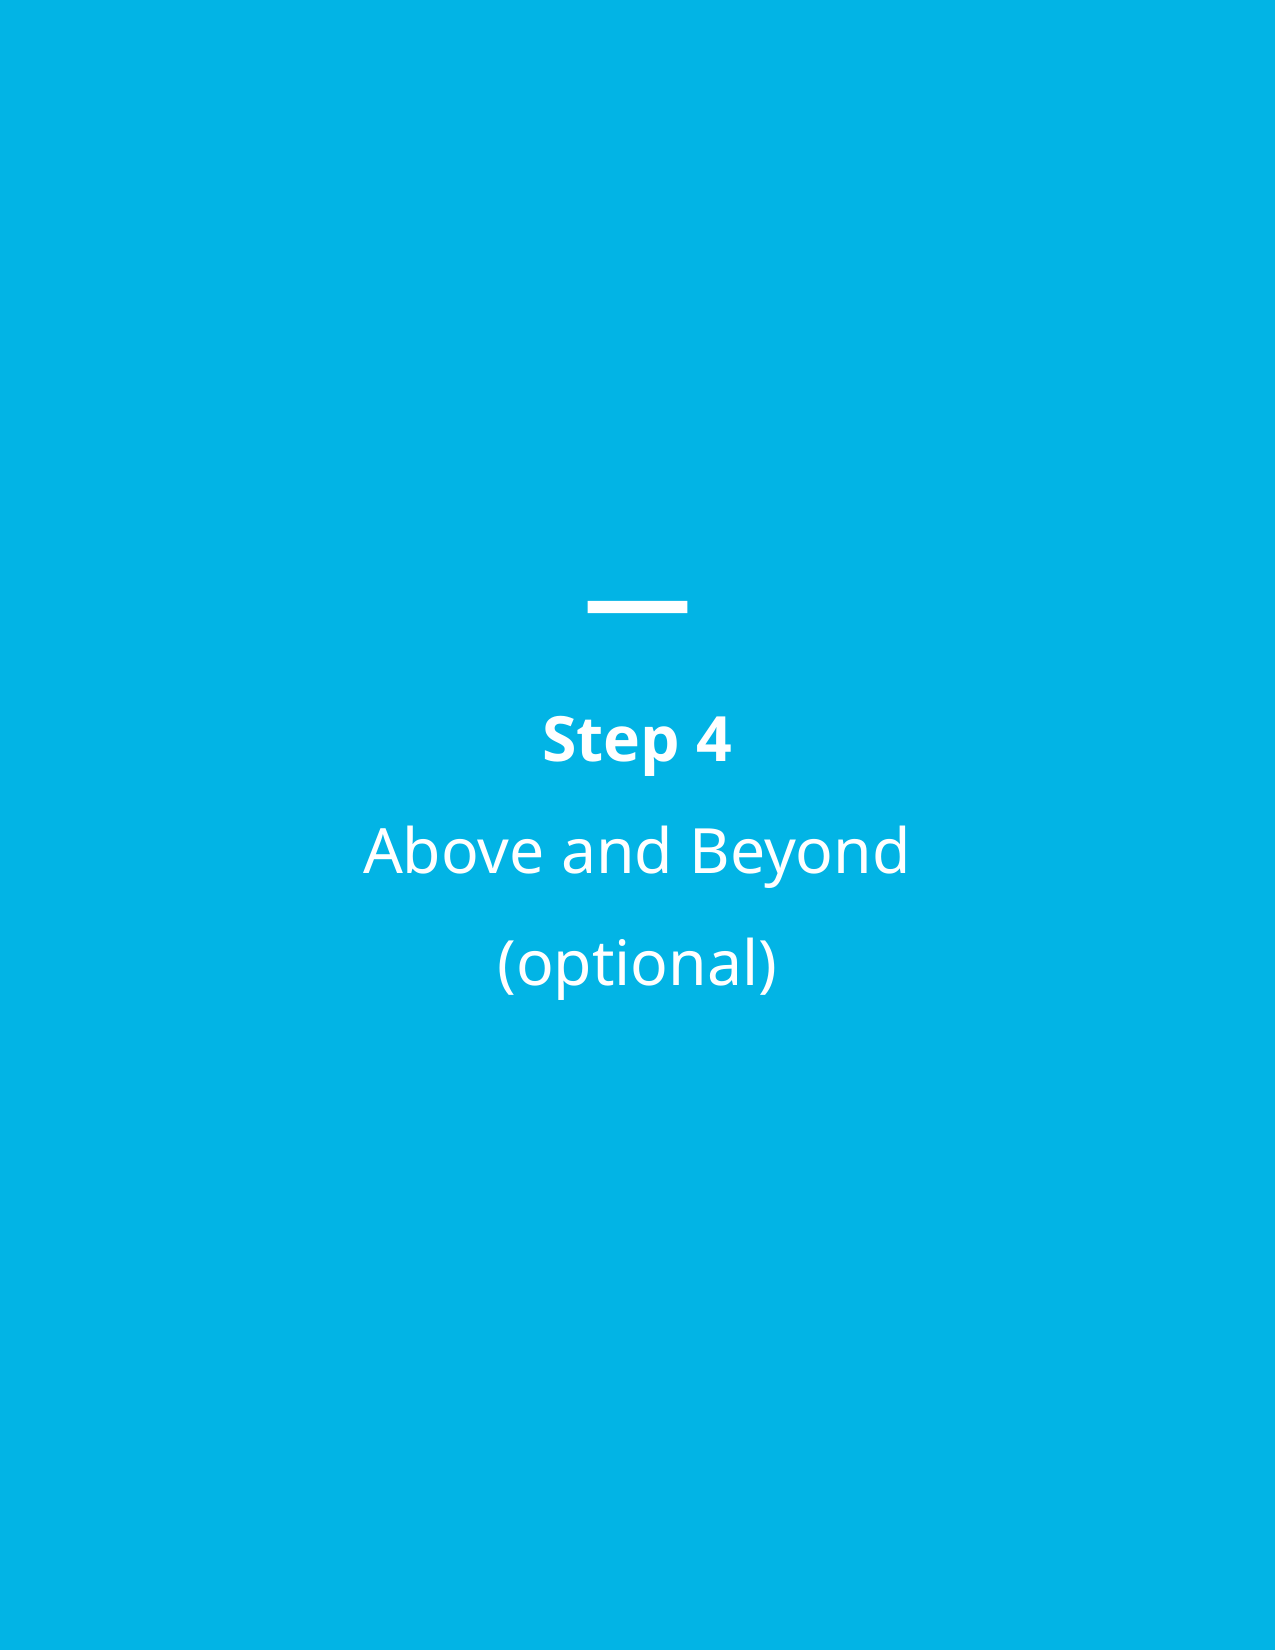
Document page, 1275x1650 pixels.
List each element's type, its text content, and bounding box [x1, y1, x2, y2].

text_box [587, 600, 688, 614]
text_box Step 4 Above and Beyond (optional) [296, 656, 979, 1061]
